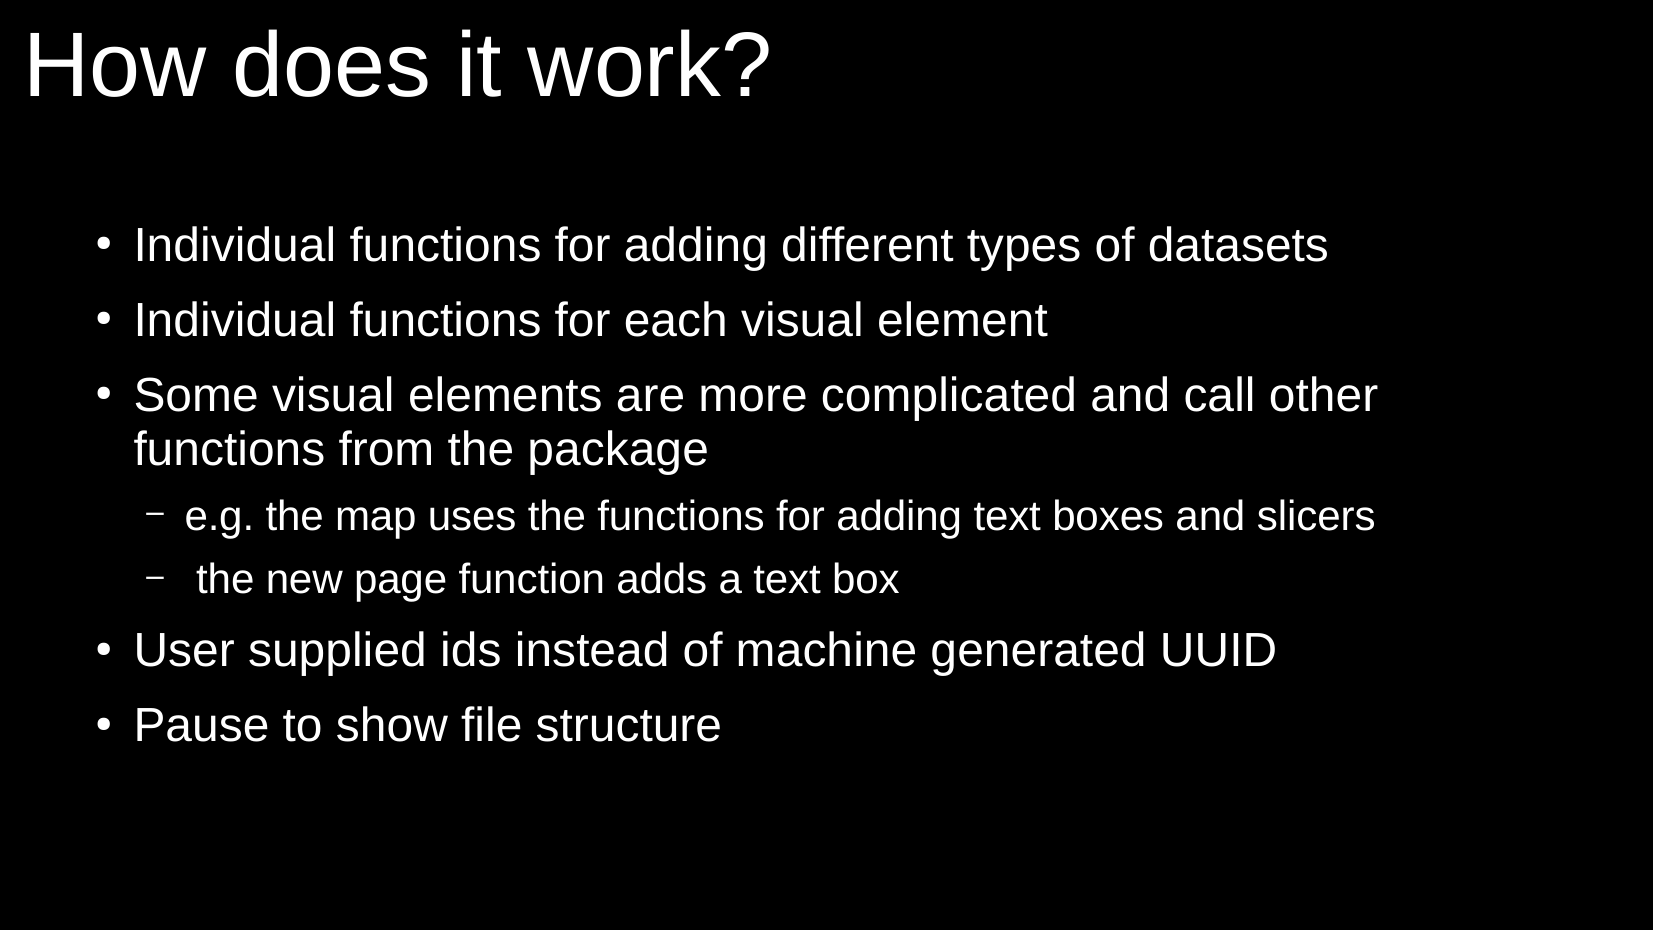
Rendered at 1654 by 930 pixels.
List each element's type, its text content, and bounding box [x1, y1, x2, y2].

list Individual functions for adding different types of datasets Individual functions for each visual element Some visual elements are more complicated and call other functions from the package e.g. the map uses the functions for adding text boxes and slicers the new page function adds a text box User supplied ids instead of machine generated UUID Pause to show file structure [82, 217, 1571, 757]
title How does it work? [23, 11, 1588, 119]
